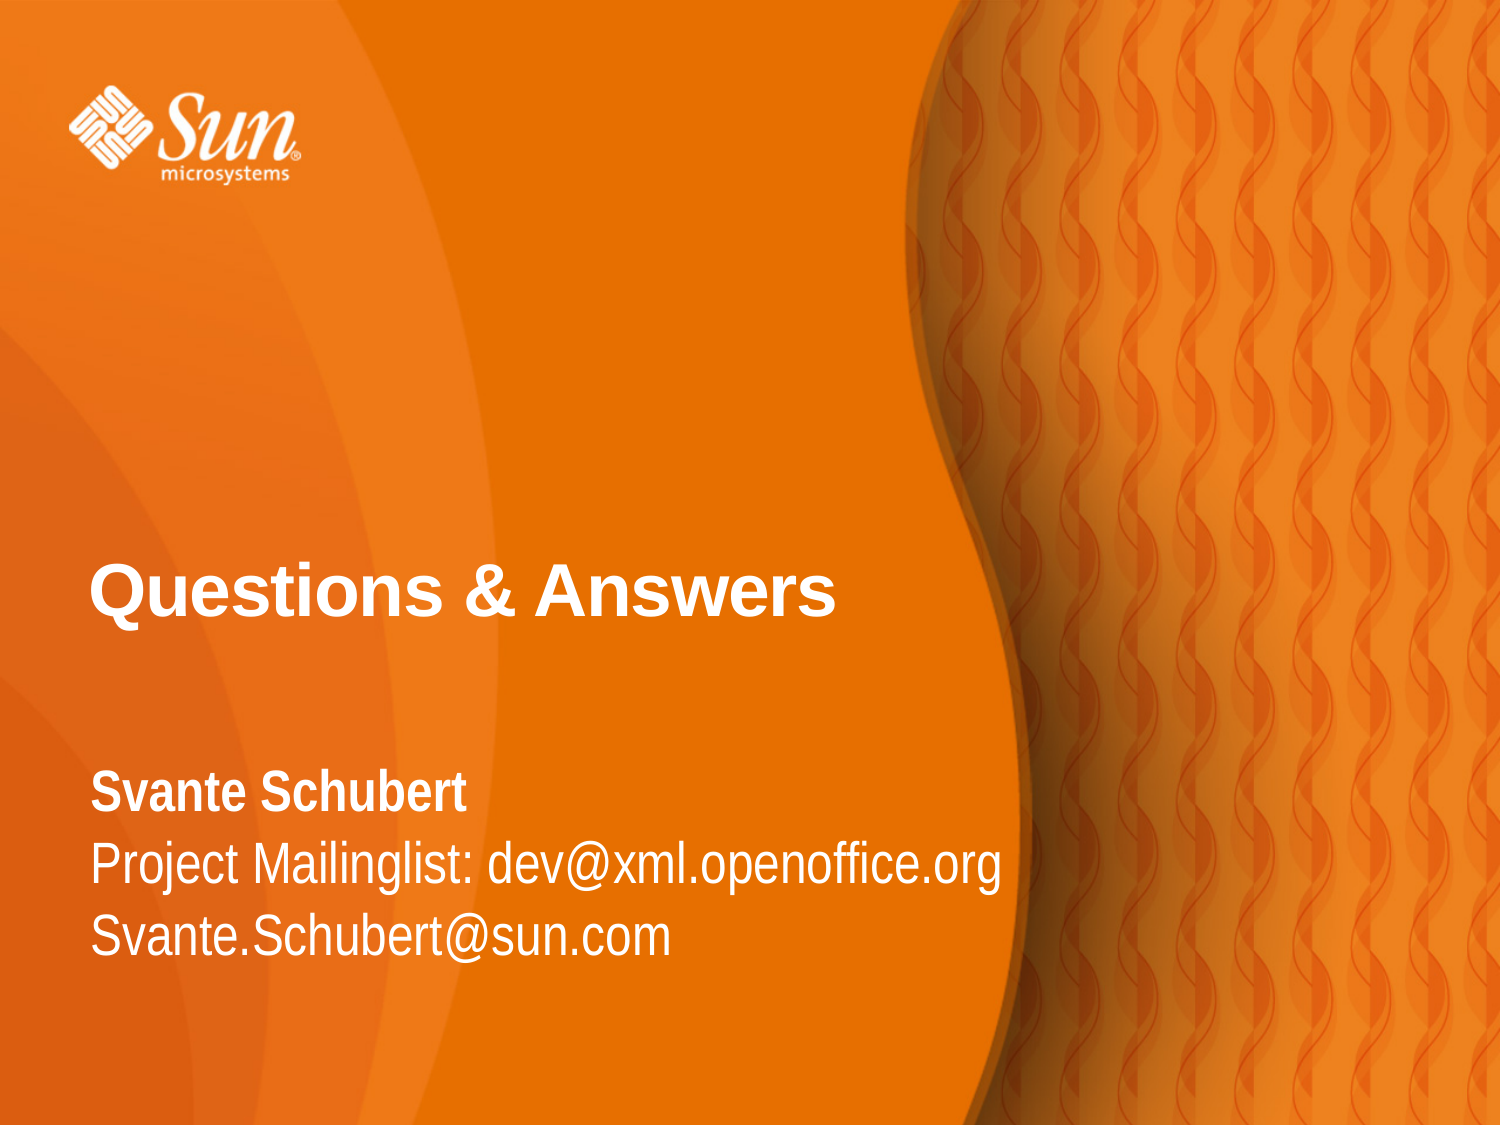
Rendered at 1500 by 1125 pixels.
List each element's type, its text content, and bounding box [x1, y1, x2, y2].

picture [0, 0, 1500, 1125]
title Questions & Answers [88, 527, 908, 716]
list Svante Schubert Project Mailinglist: dev@xml.openoffice.org Svante.Schubert@sun.com [90, 766, 1080, 977]
